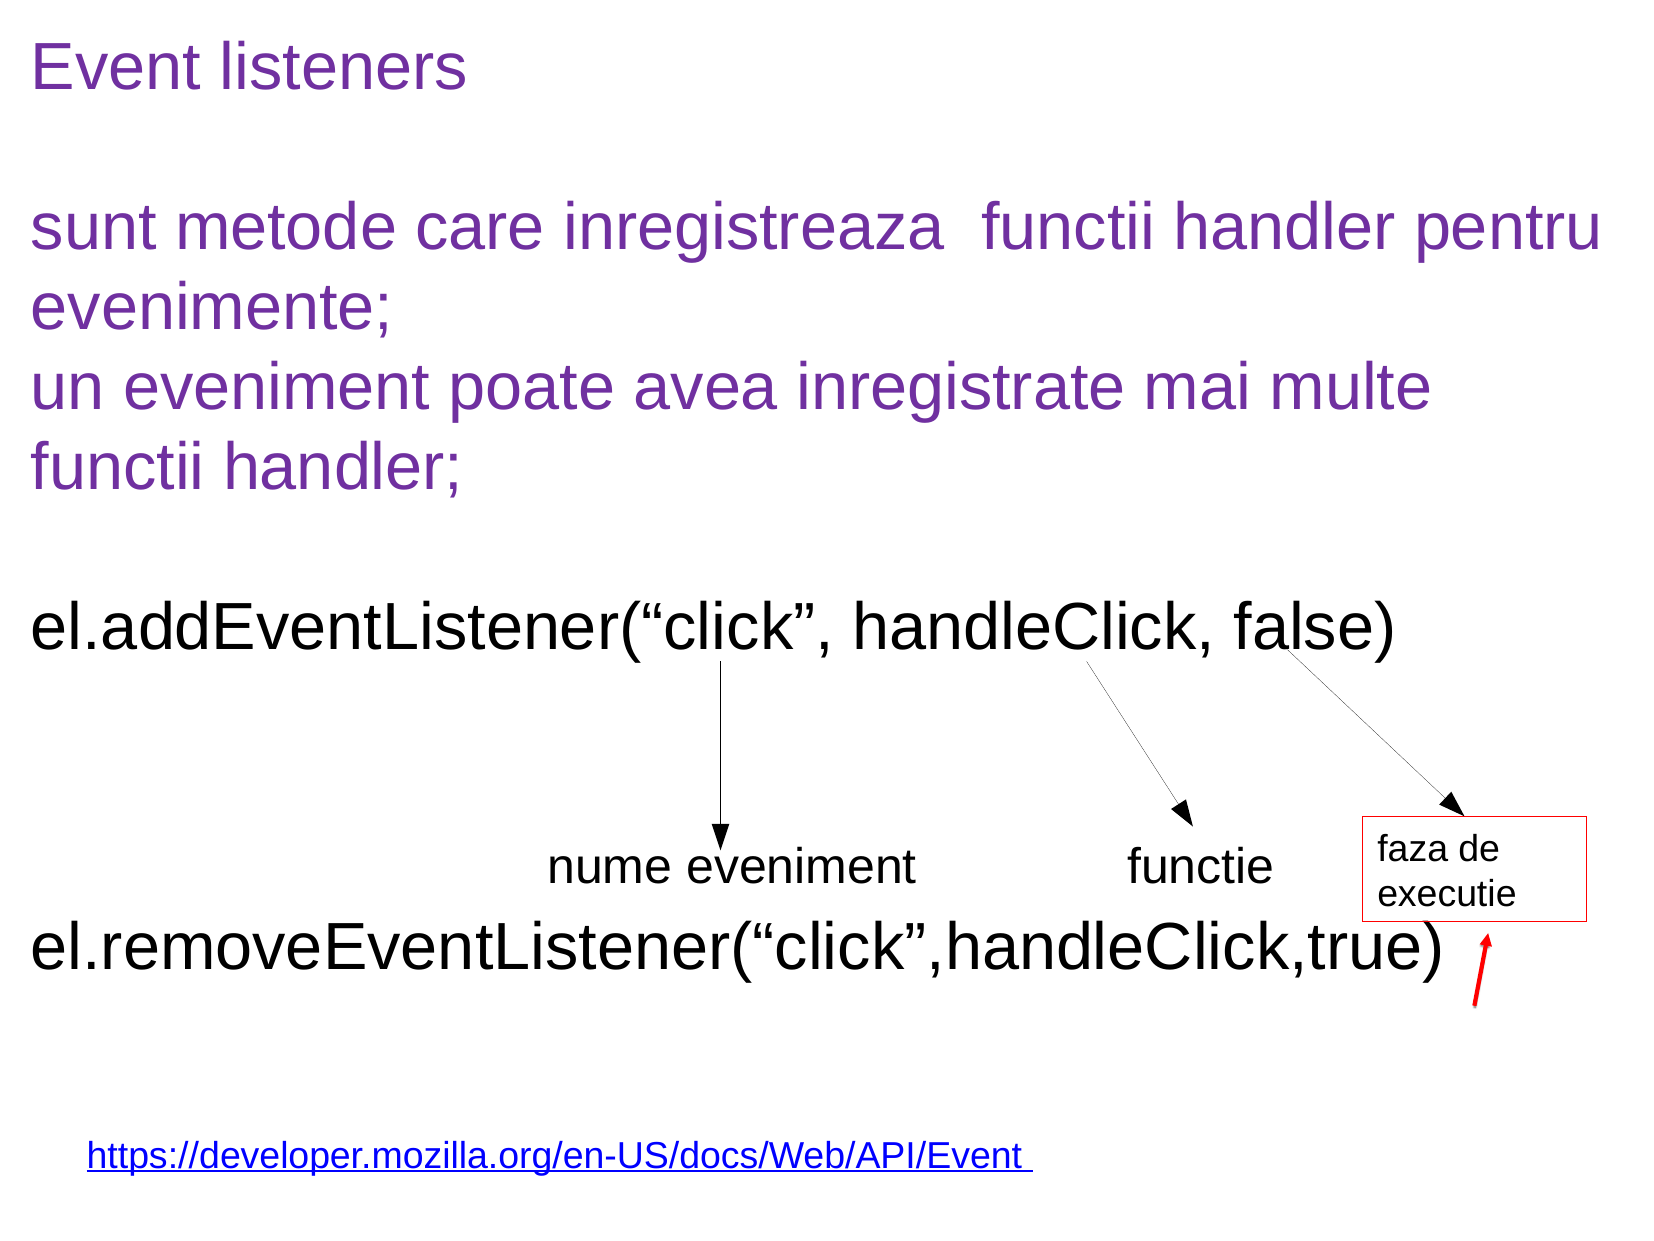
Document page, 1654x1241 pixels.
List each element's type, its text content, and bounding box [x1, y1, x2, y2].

text_box faza de executie [1362, 816, 1587, 922]
text_box nume eveniment [532, 826, 933, 902]
text_box functie [1112, 826, 1290, 902]
text_box Event listeners sunt metode care inregistreaza functii handler pentru evenimente; un eveniment poate avea inregistrate mai multe functii handler; el.addEventListener(“click”, handleClick, false) el.removeEventListener(“click”,handleClick,true) [16, 15, 1640, 1241]
text_box https://developer.mozilla.org/en-US/docs/Web/API/Event [71, 1123, 1048, 1229]
